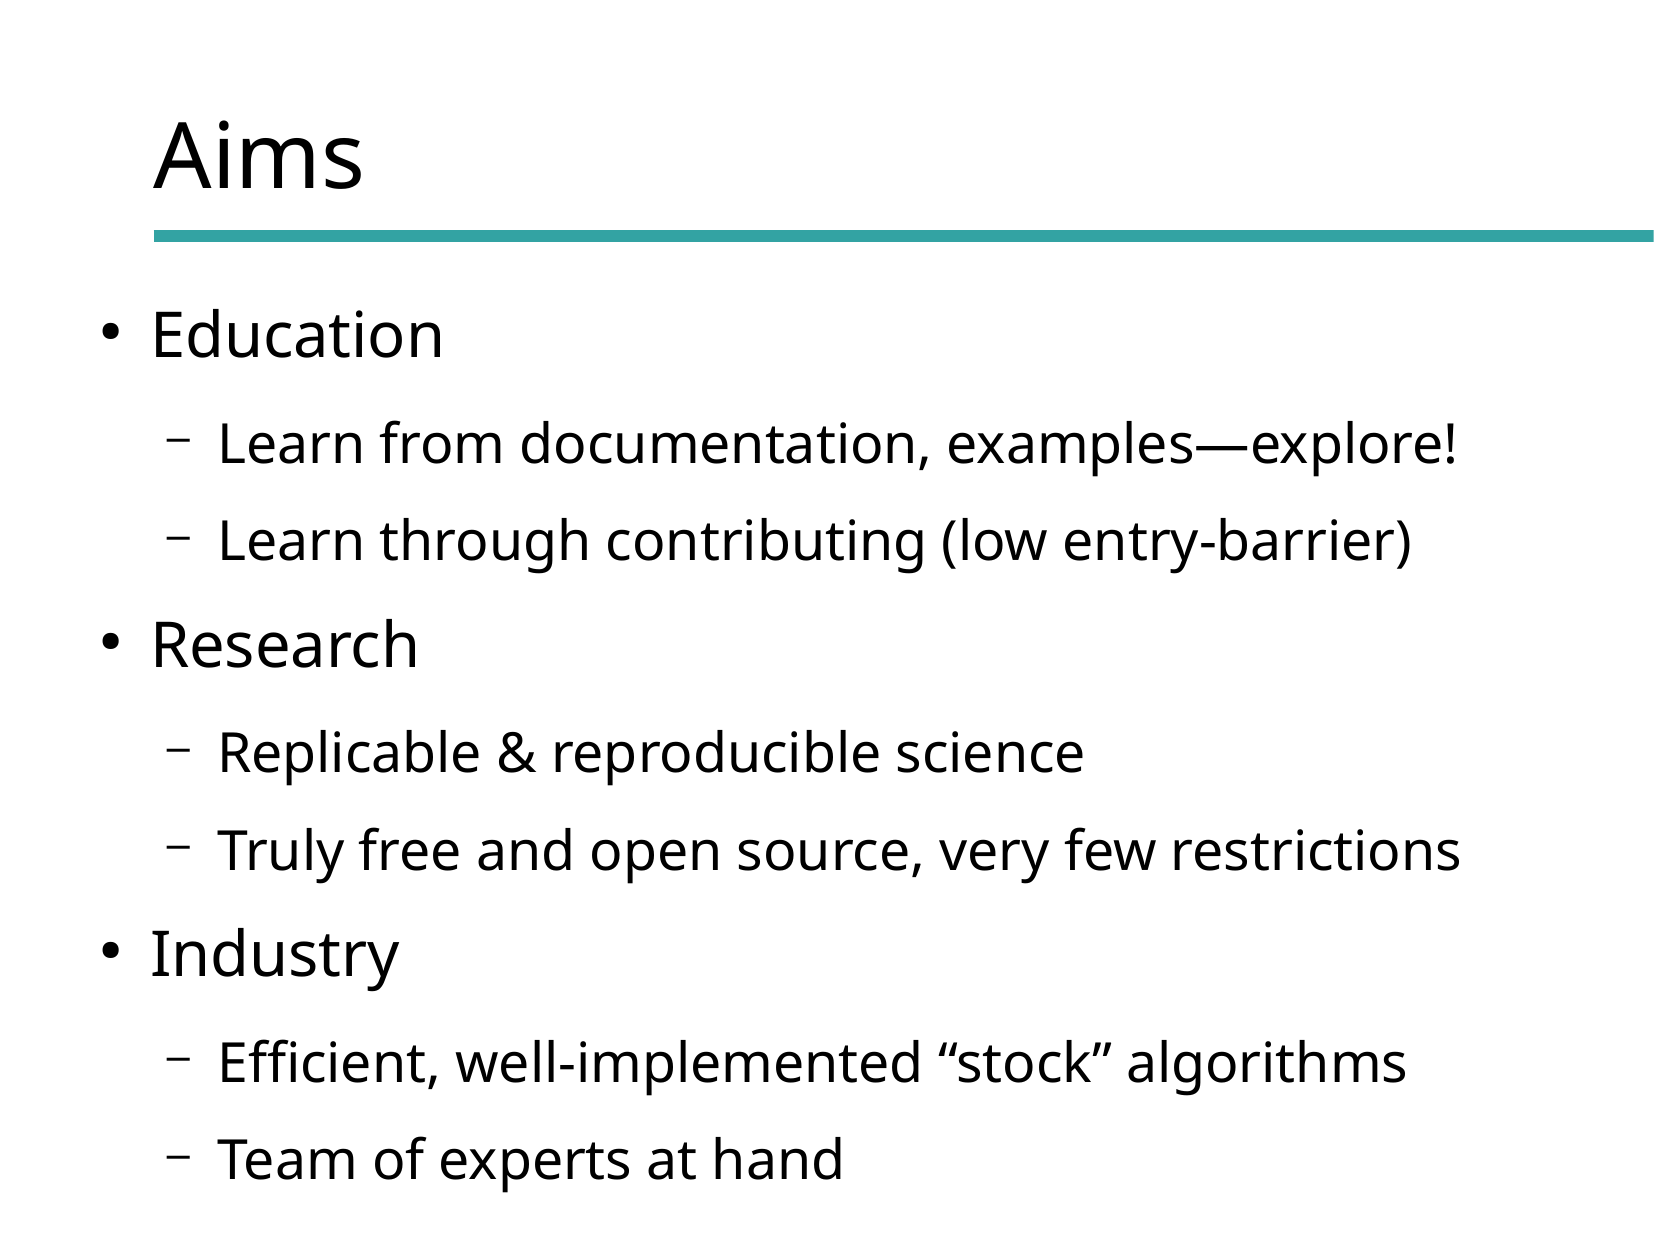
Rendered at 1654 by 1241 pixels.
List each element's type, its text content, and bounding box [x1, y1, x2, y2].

title Aims [153, 49, 1642, 257]
list Education Learn from documentation, examples—explore! Learn through contributing (low entry-barrier) Research Replicable & reproducible science Truly free and open source, very few restrictions Industry Efficient, well-implemented “stock” algorithms Team of experts at hand [82, 290, 1538, 1205]
